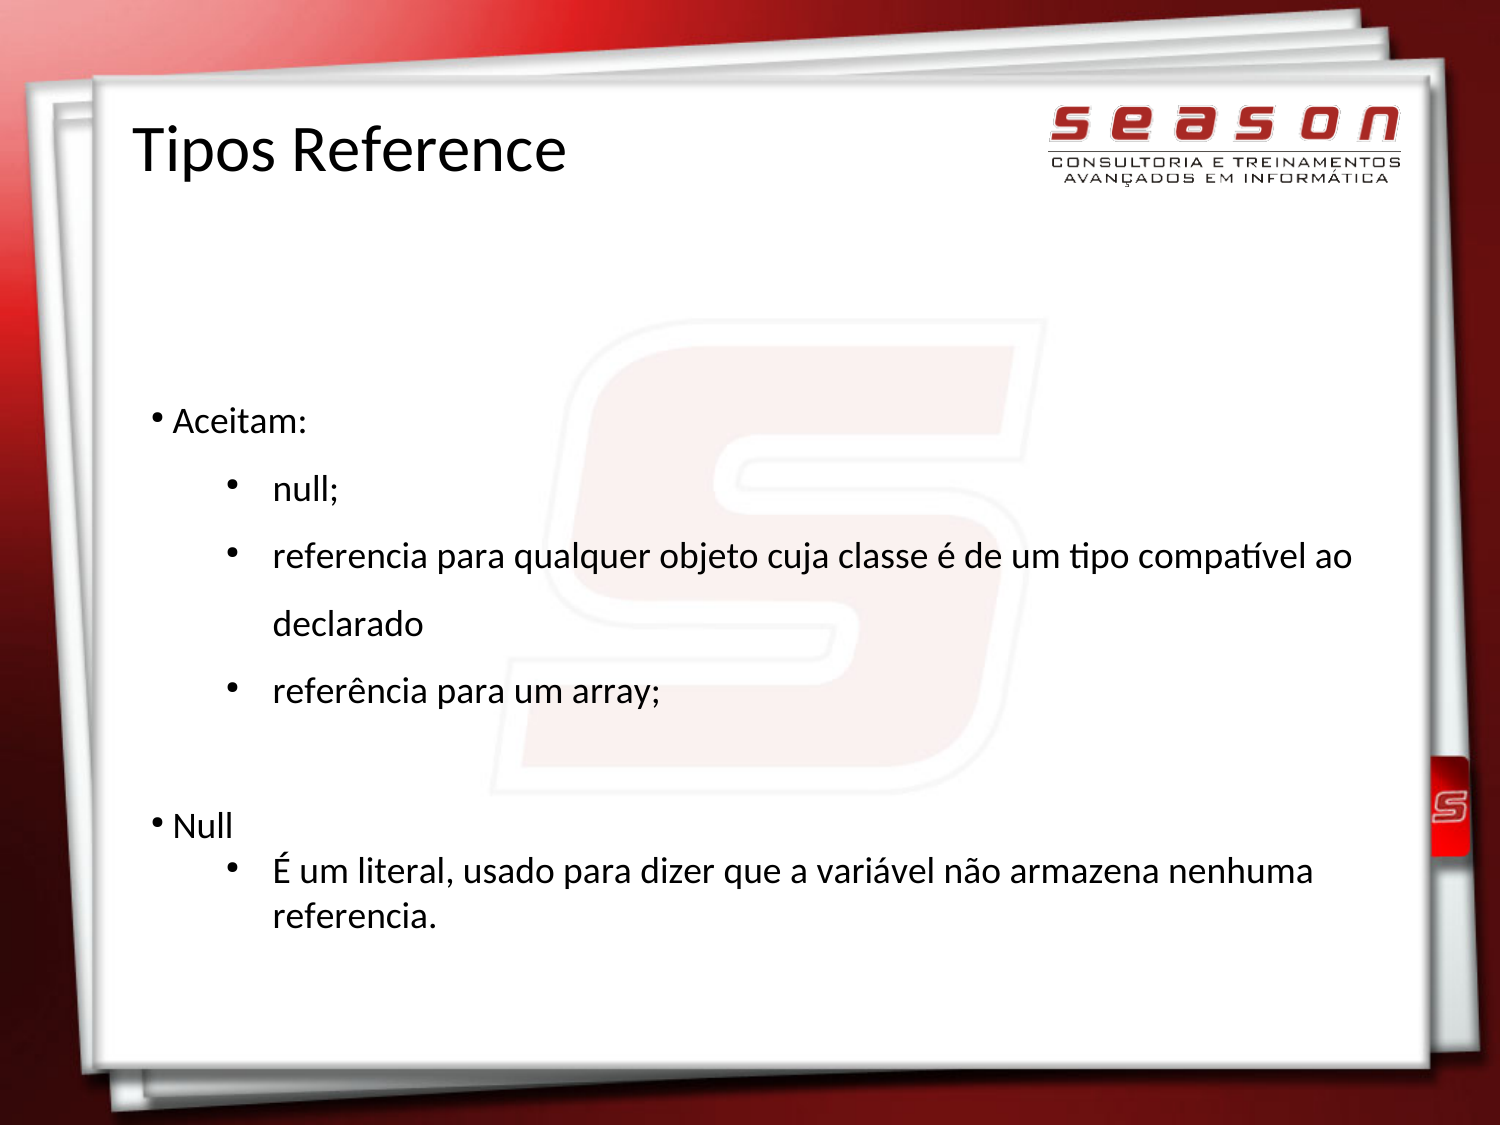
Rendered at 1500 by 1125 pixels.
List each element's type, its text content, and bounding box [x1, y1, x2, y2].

picture [0, 0, 1500, 1125]
title Tipos Reference [118, 33, 1394, 257]
text_box Aceitam: null; referencia para qualquer objeto cuja classe é de um tipo compatível ao declarado referência para um array; Null É um literal, usado para dizer que a variável não armazena nenhuma referencia. [136, 366, 1382, 944]
